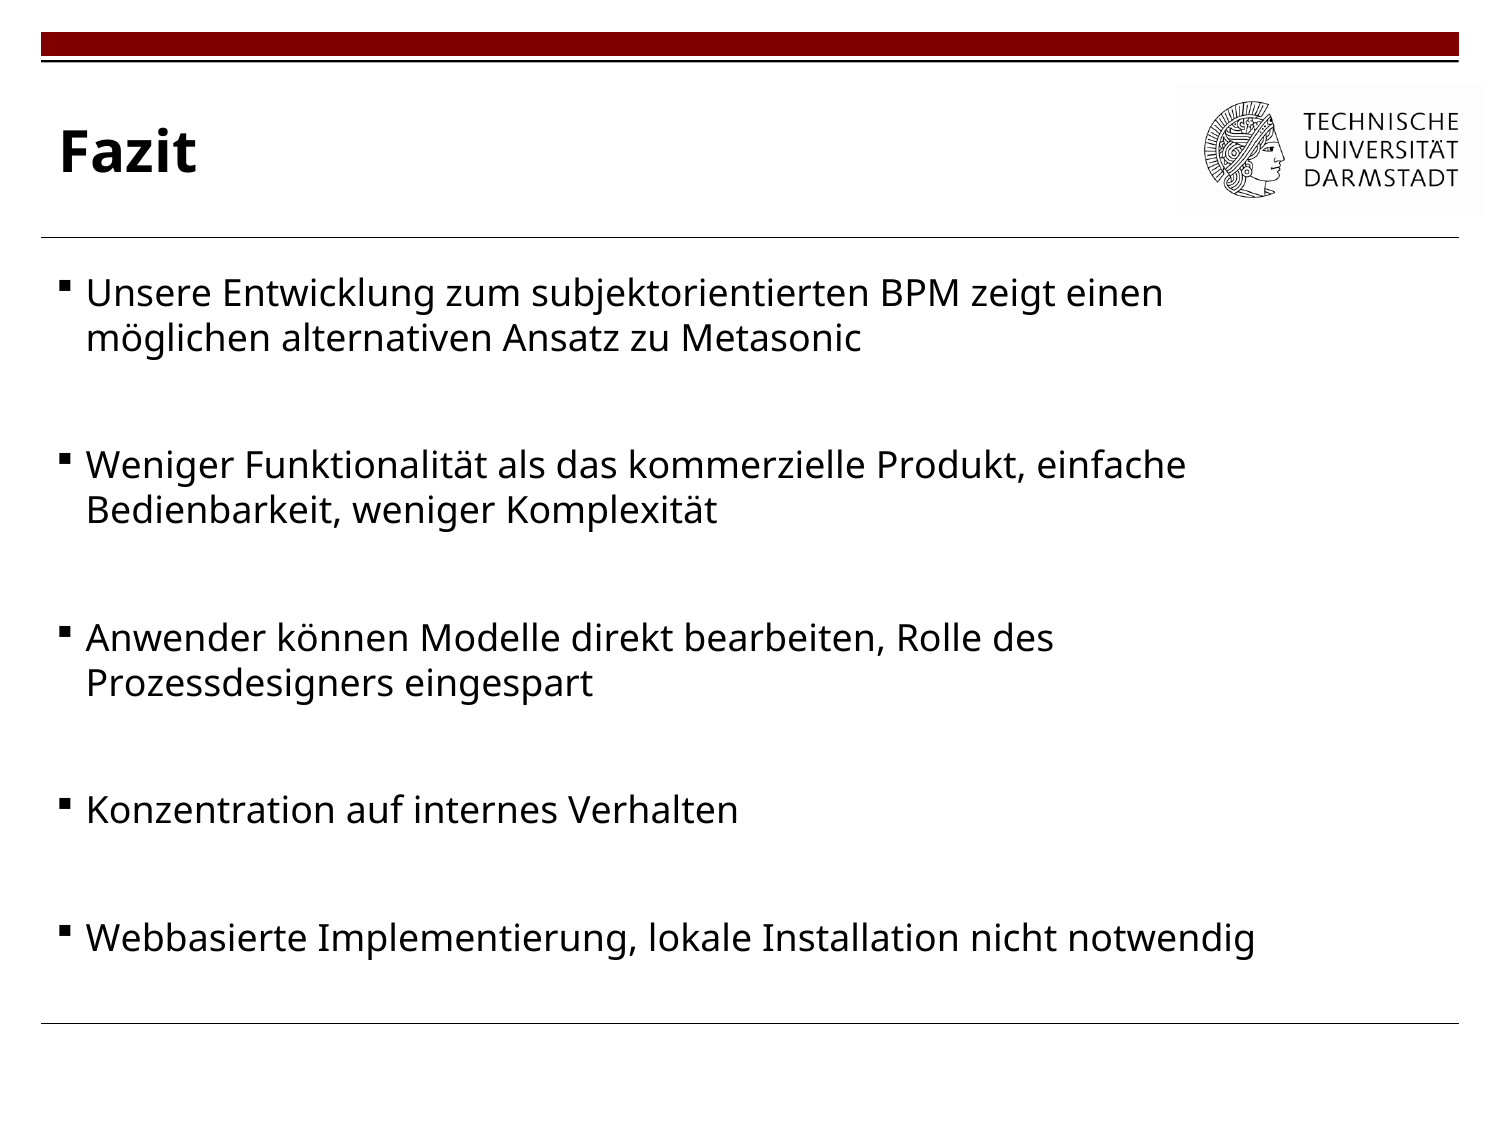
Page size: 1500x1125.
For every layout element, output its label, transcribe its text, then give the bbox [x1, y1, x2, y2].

title Fazit [58, 80, 1187, 218]
picture [1187, 84, 1484, 215]
list Unsere Entwicklung zum subjektorientierten BPM zeigt einen möglichen alternativen Ansatz zu Metasonic Weniger Funktionalität als das kommerzielle Produkt, einfache Bedienbarkeit, weniger Komplexität Anwender können Modelle direkt bearbeiten, Rolle des Prozessdesigners eingespart Konzentration auf internes Verhalten Webbasierte Implementierung, lokale Installation nicht notwendig [41, 261, 1329, 1125]
